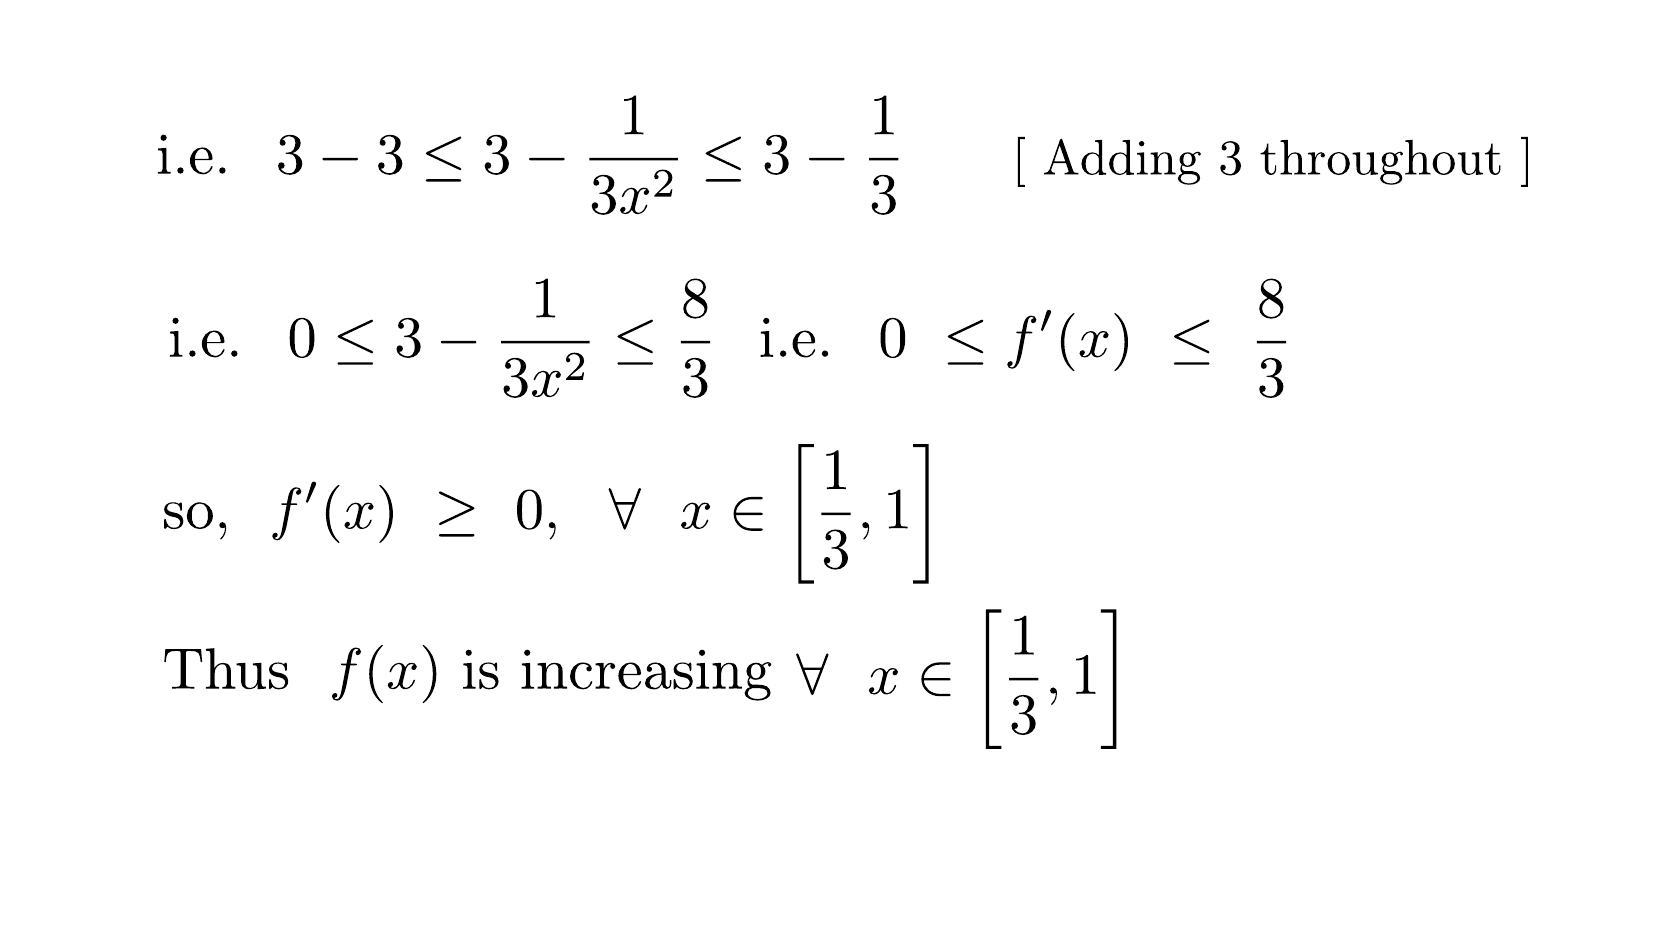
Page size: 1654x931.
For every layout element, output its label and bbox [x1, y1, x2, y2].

text_box [169, 278, 711, 398]
text_box [164, 444, 929, 584]
title [35, 37, 1607, 875]
text_box [796, 609, 1117, 749]
text_box [760, 278, 1287, 398]
text_box [1014, 136, 1528, 187]
text_box [164, 644, 772, 704]
text_box [157, 95, 899, 215]
